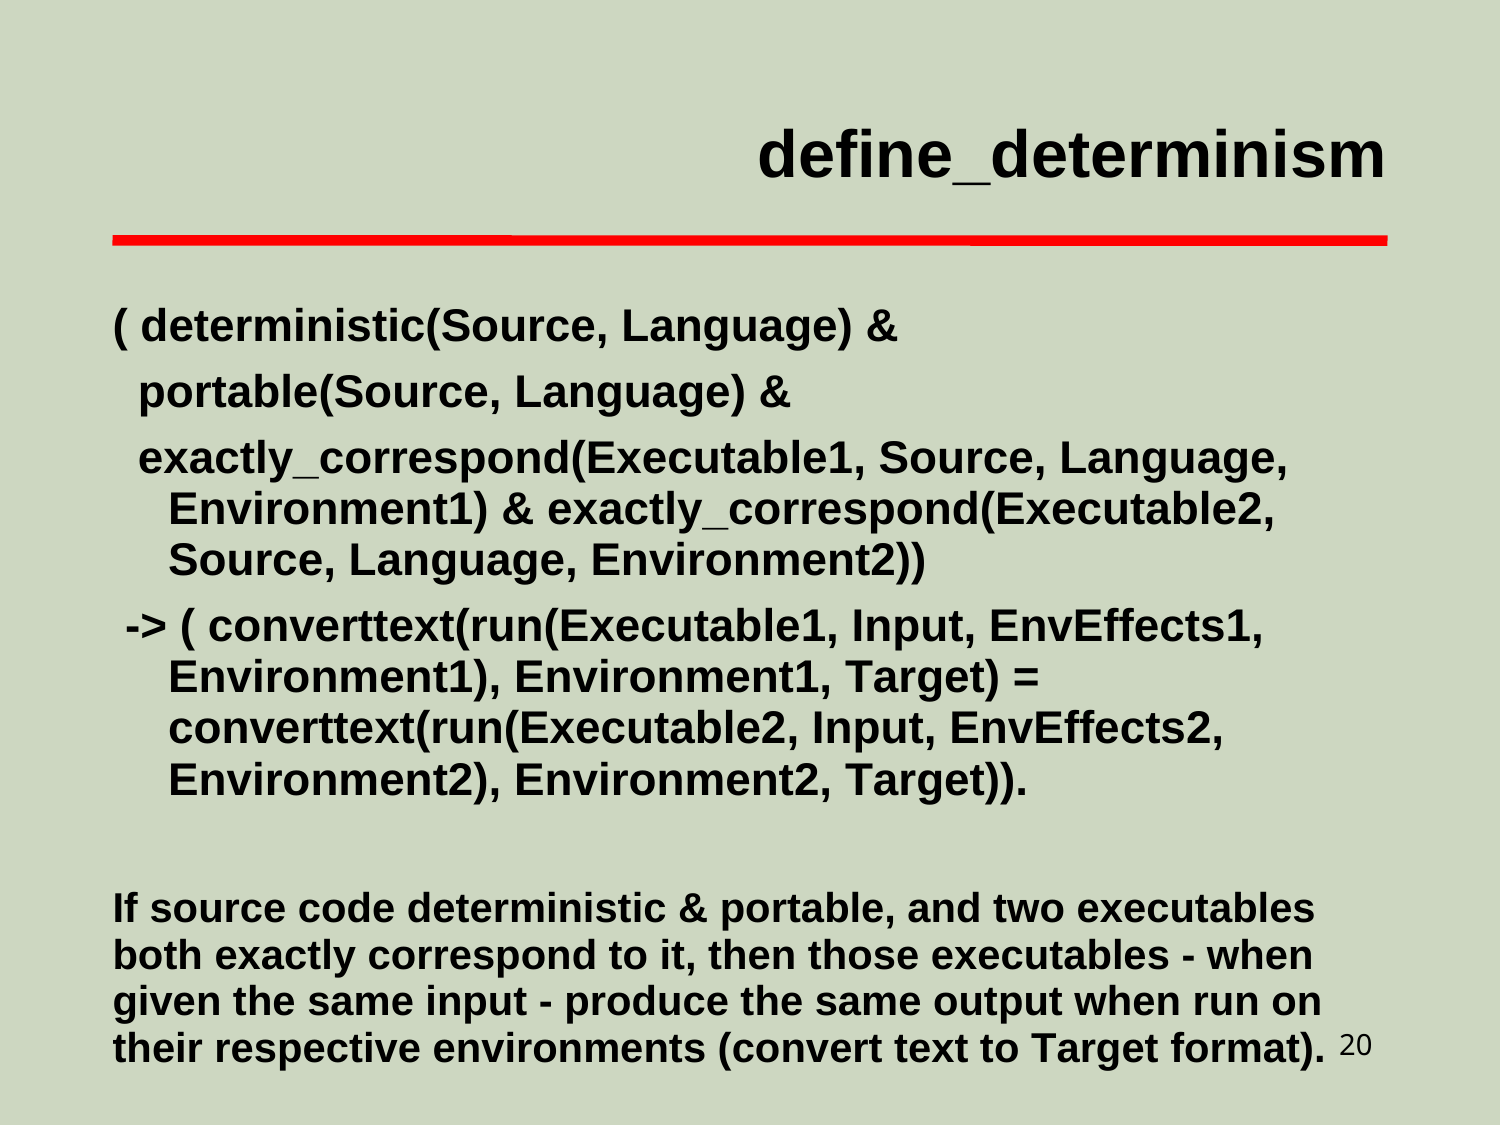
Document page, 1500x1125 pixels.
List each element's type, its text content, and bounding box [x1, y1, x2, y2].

list ( deterministic(Source, Language) & portable(Source, Language) & exactly_correspond(Executable1, Source, Language, Environment1) & exactly_correspond(Executable2, Source, Language, Environment2)) -> ( converttext(run(Executable1, Input, EnvEffects1, Environment1), Environment1, Target) = converttext(run(Executable2, Input, EnvEffects2, Environment2), Environment2, Target)). If source code deterministic & portable, and two executables both exactly correspond to it, then those executables - when given the same input - produce the same output when run on their respective environments (convert text to Target format). [112, 299, 1387, 1099]
title define_determinism [124, 117, 1387, 192]
